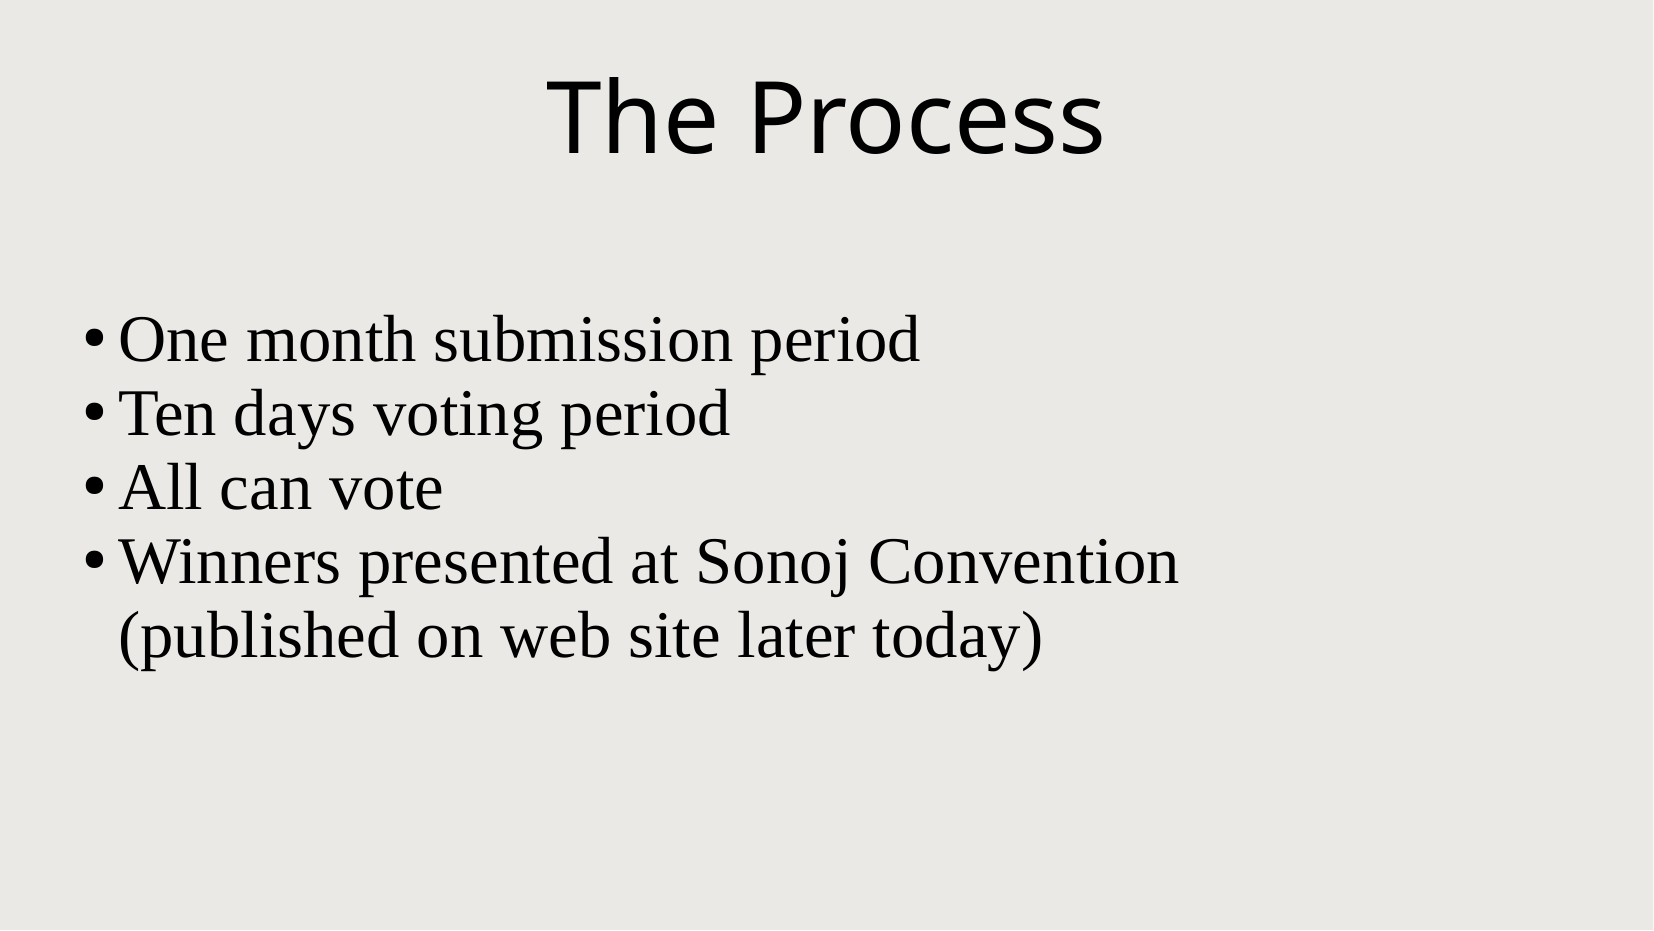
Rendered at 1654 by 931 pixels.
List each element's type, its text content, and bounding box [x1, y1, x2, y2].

subtitle One month submission period Ten days voting period All can vote Winners presented at Sonoj Convention (published on web site later today) [82, 217, 1571, 758]
title The Process [82, 37, 1571, 193]
